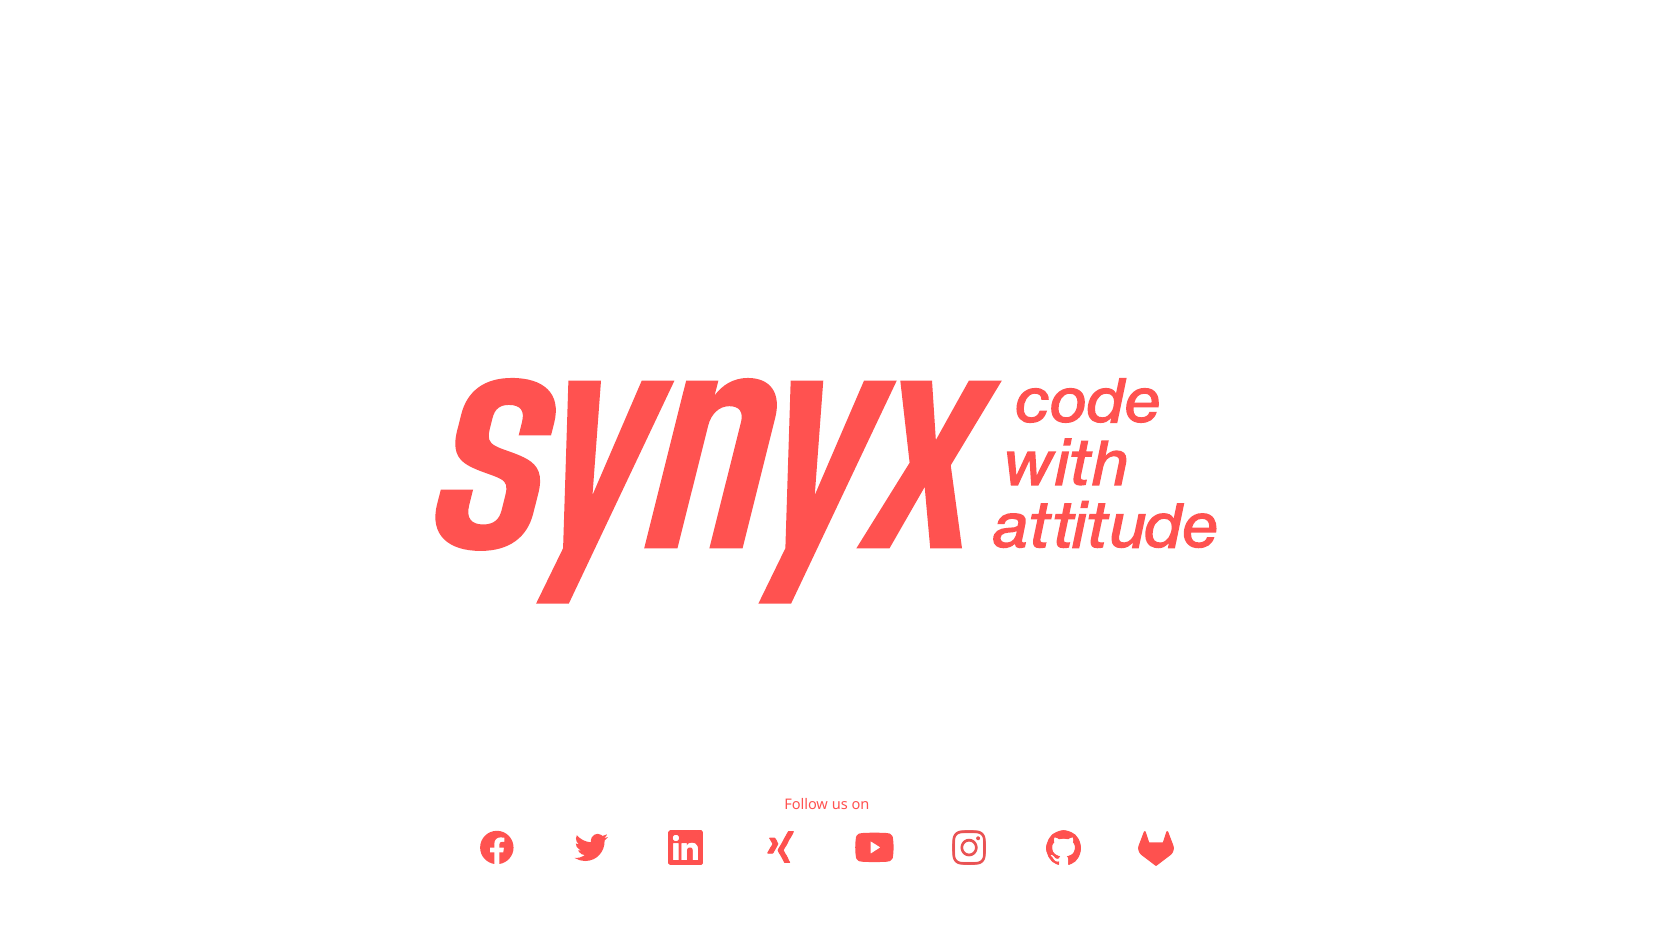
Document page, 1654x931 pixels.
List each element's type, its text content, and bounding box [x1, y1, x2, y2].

picture [952, 830, 986, 865]
text_box [480, 830, 514, 864]
text_box [574, 833, 608, 862]
title Follow us on [605, 791, 1049, 813]
picture [767, 831, 794, 863]
picture [668, 830, 703, 865]
picture [1046, 830, 1081, 865]
picture [1138, 831, 1174, 866]
picture [435, 377, 1217, 605]
text_box [855, 832, 894, 863]
